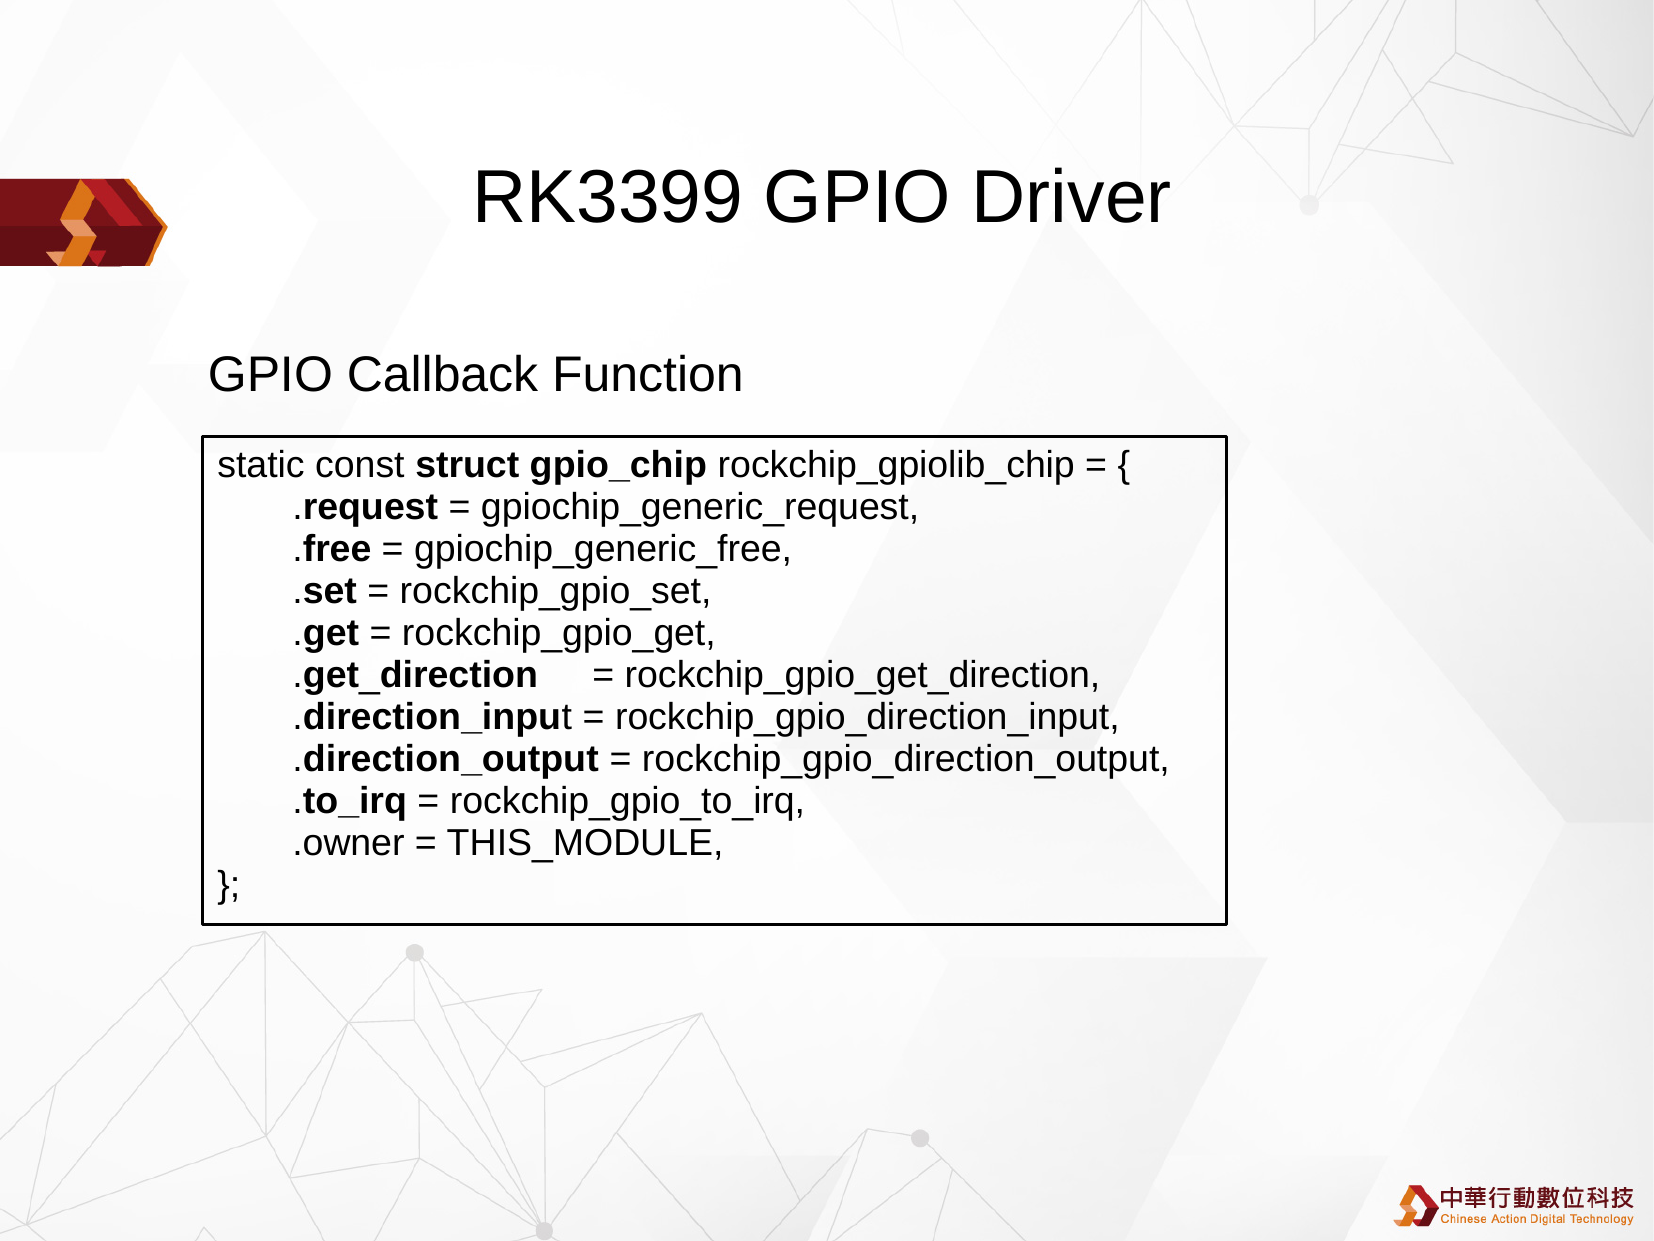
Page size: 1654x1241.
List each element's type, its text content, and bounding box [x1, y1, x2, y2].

picture [0, 0, 1654, 1241]
title RK3399 GPIO Driver [118, 112, 1506, 281]
text_box GPIO Callback Function [193, 338, 841, 421]
text_box static const struct gpio_chip rockchip_gpiolib_chip = { .request = gpiochip_generic_request, .free = gpiochip_generic_free, .set = rockchip_gpio_set, .get = rockchip_gpio_get, .get_direction = rockchip_gpio_get_direction, .direction_input = rockchip_gpio_direction_input, .direction_output = rockchip_gpio_direction_output, .to_irq = rockchip_gpio_to_irq, .owner = THIS_MODULE, }; [204, 438, 1225, 923]
